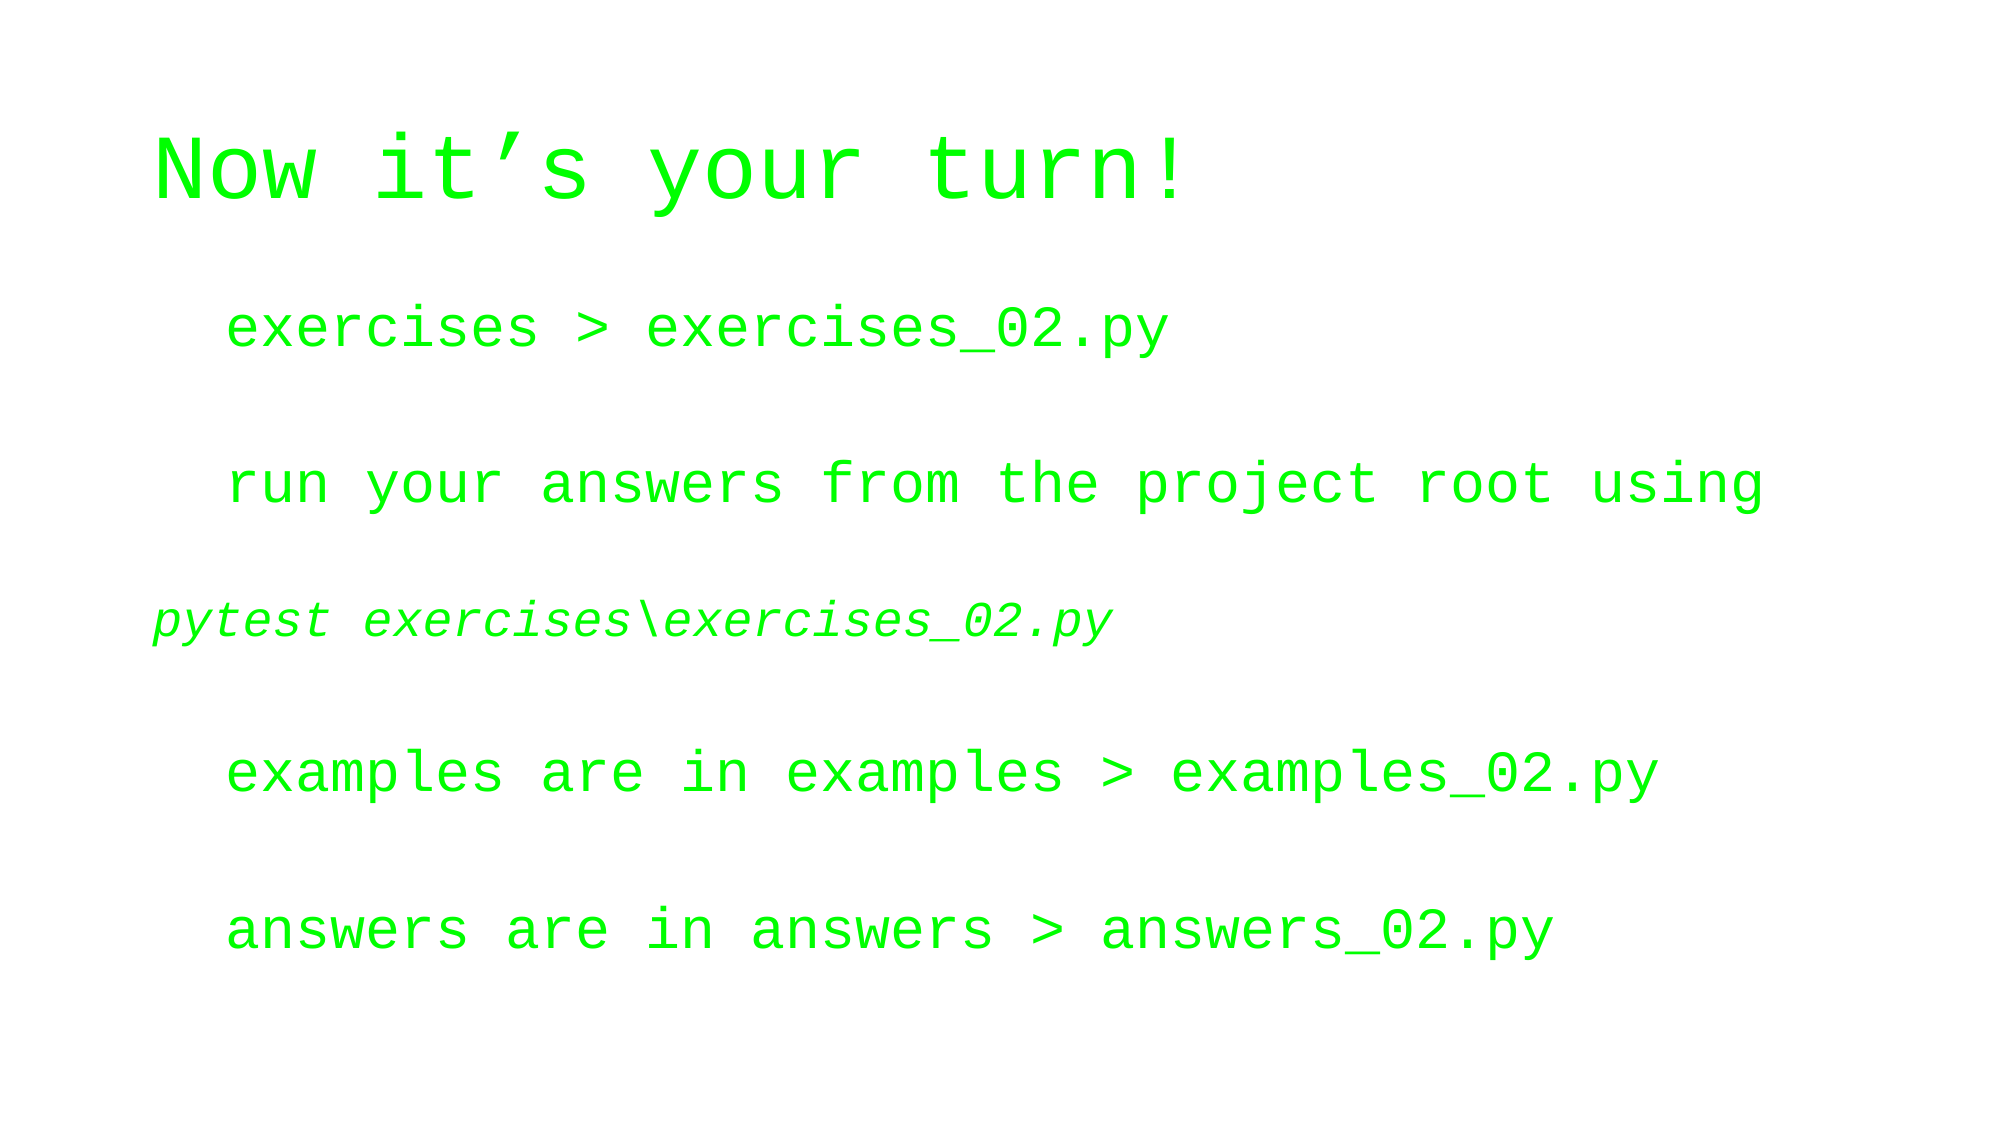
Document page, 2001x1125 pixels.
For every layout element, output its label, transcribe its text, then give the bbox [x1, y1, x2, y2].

title Now it’s your turn! [137, 59, 1863, 278]
list exercises > exercises_02.py run your answers from the project root using pytest exercises\exercises_02.py examples are in examples > examples_02.py answers are in answers > answers_02.py [137, 299, 1932, 1079]
